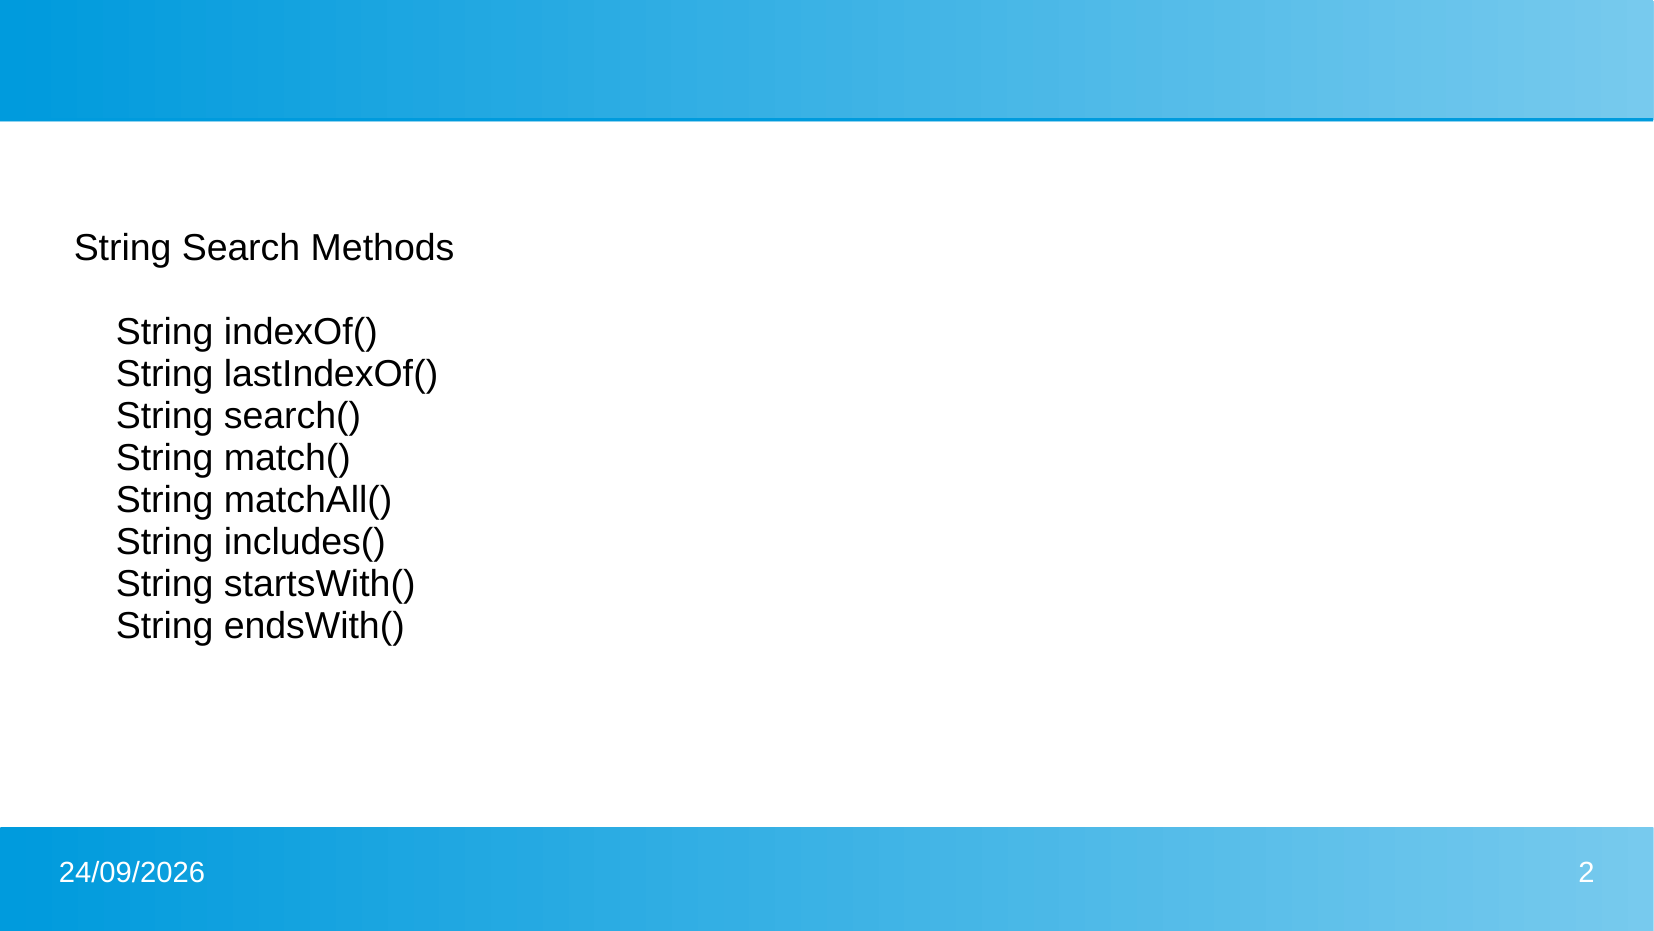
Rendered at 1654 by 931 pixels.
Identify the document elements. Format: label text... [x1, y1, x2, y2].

text_box String Search Methods String indexOf() String lastIndexOf() String search() String match() String matchAll() String includes() String startsWith() String endsWith() [59, 177, 1329, 738]
